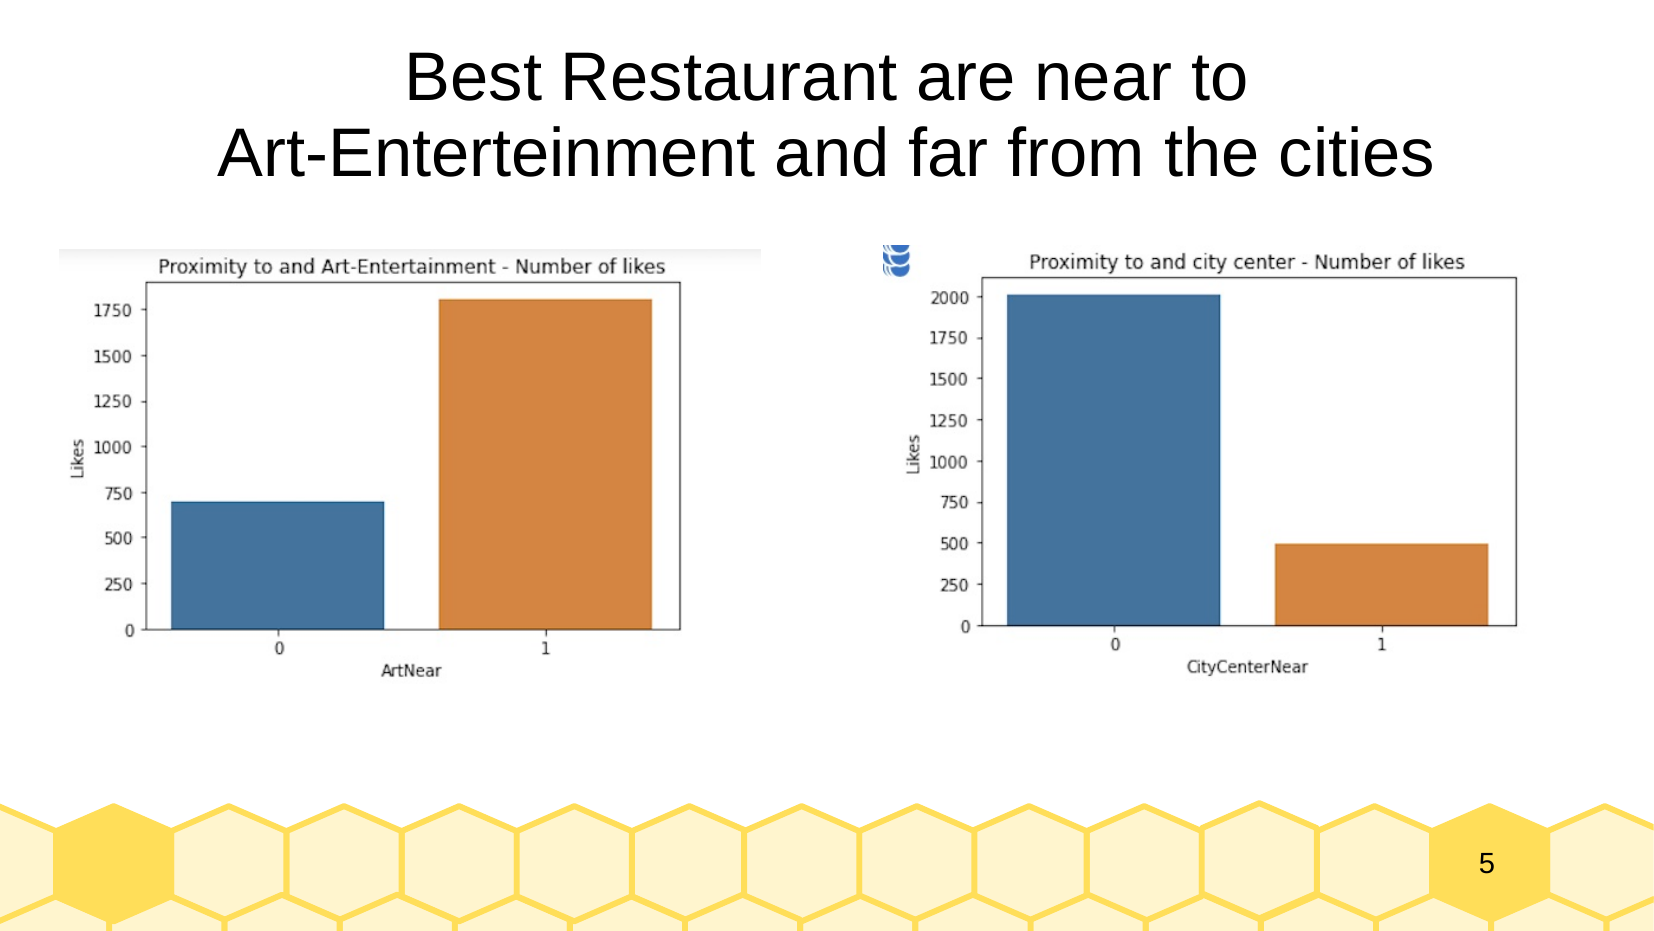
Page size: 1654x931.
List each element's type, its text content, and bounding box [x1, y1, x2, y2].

title Best Restaurant are near to Art-Enterteinment and far from the cities [82, 37, 1571, 193]
picture [59, 249, 761, 691]
picture [883, 245, 1595, 695]
